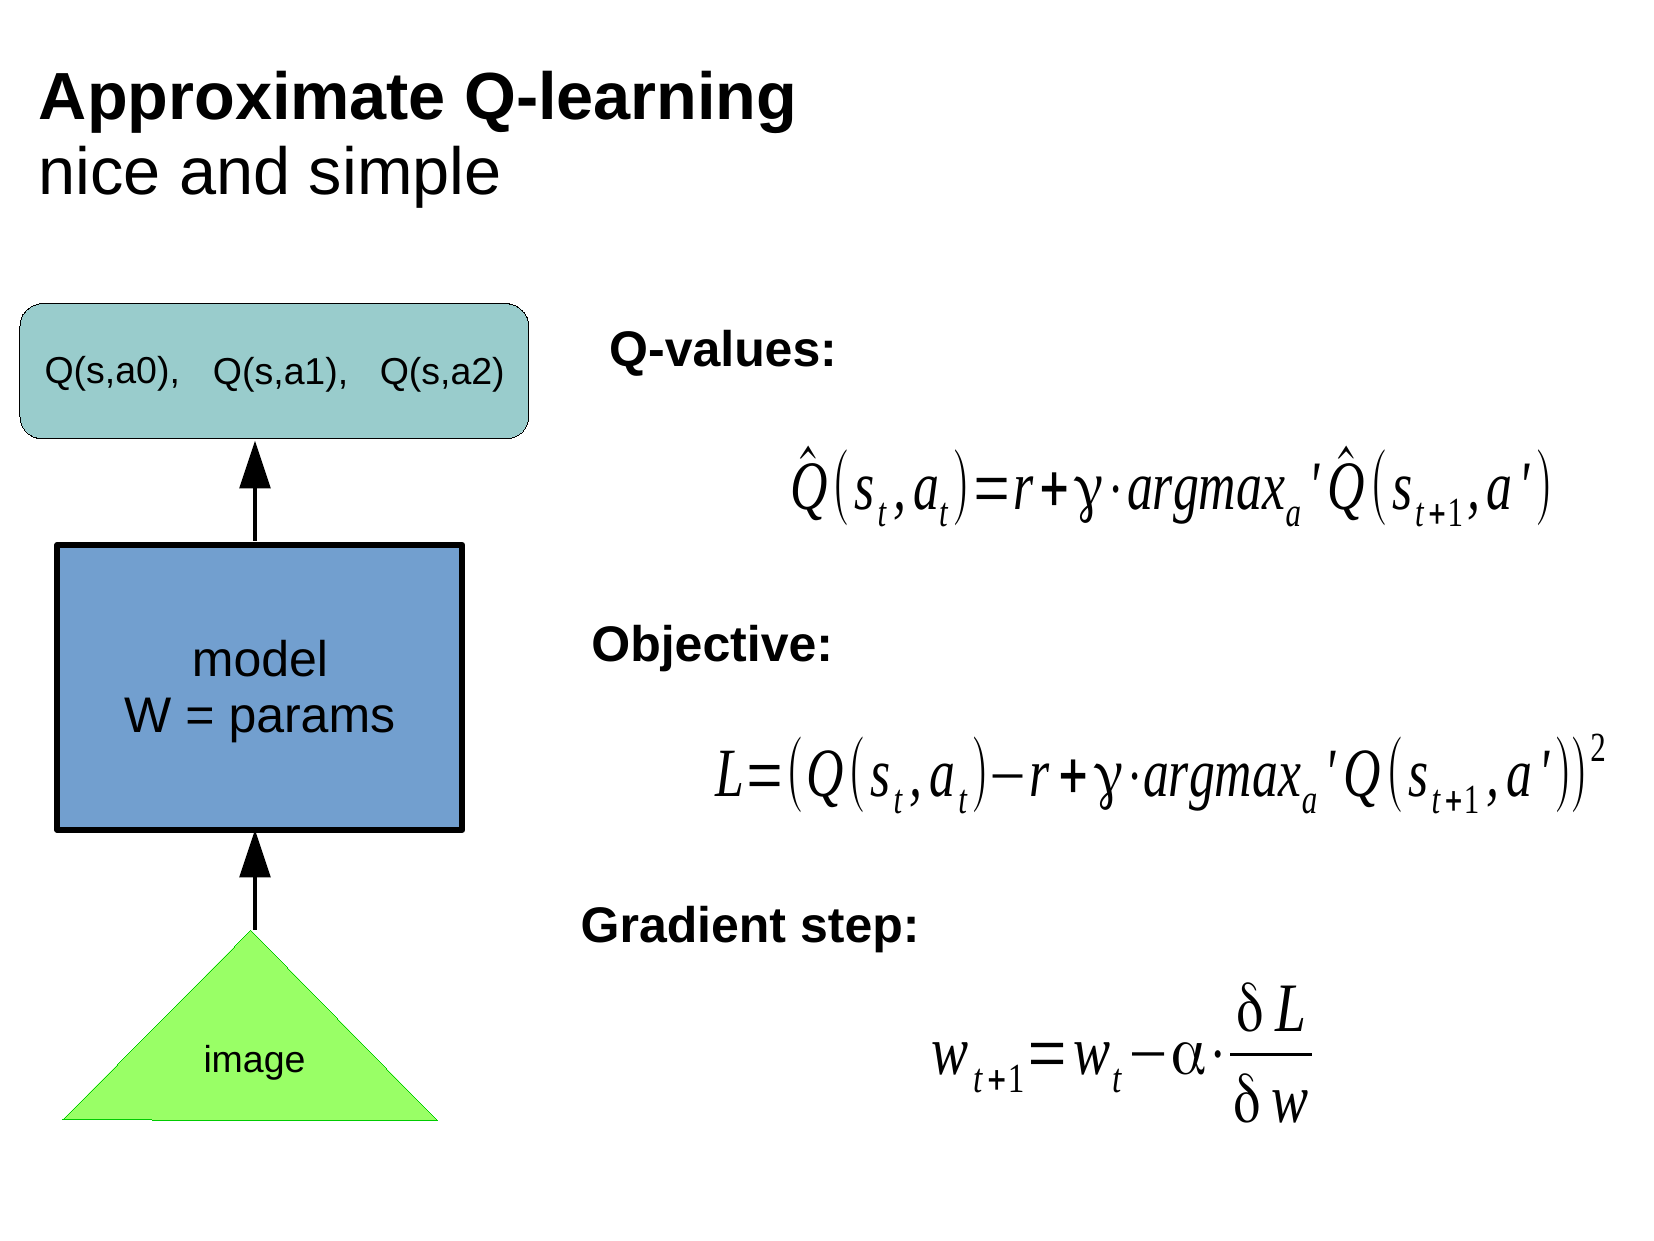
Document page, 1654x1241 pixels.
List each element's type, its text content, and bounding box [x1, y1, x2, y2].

text_box Q-values: [585, 304, 973, 394]
text_box Q(s,a1), [189, 333, 356, 409]
chart [917, 970, 1329, 1137]
text_box Q(s,a0), [20, 333, 189, 409]
text_box Approximate Q-learning nice and simple [15, 42, 841, 286]
text_box model W = params [57, 544, 463, 830]
text_box Objective: [567, 599, 955, 690]
text_box [344, 1025, 438, 1121]
chart [777, 439, 1567, 536]
chart [699, 722, 1617, 821]
text_box Gradient step: [556, 881, 944, 971]
text_box [62, 930, 340, 1121]
text_box [19, 303, 529, 439]
text_box image [165, 1021, 344, 1139]
text_box Q(s,a2) [356, 333, 529, 409]
